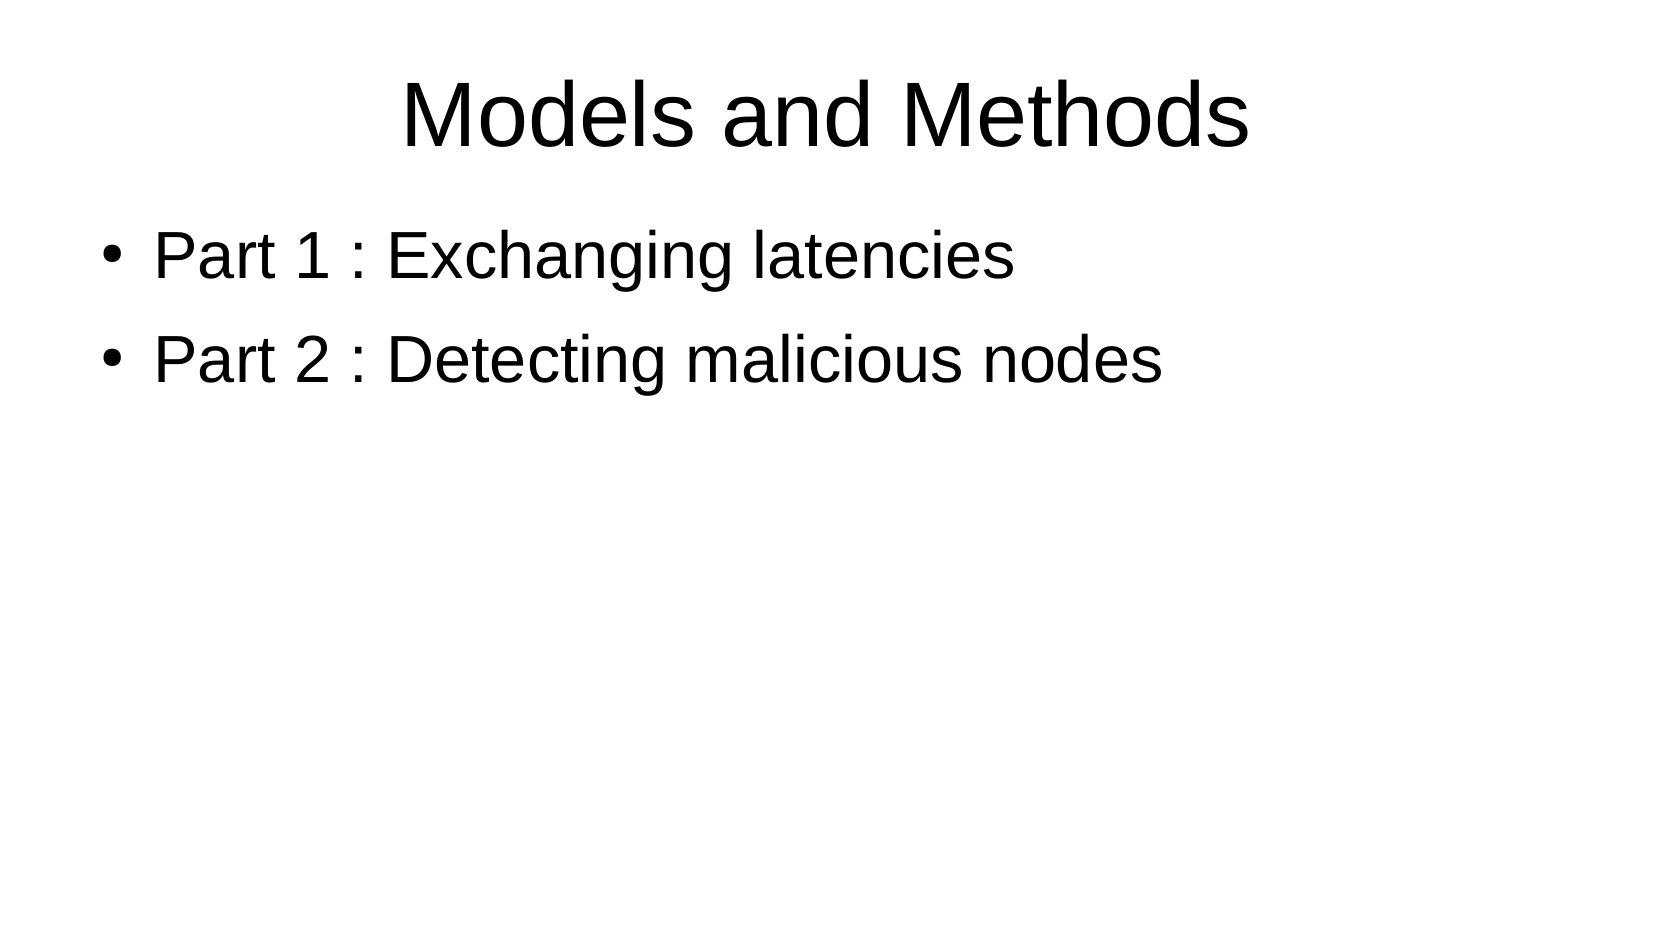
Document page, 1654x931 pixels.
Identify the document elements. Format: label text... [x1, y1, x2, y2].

title Models and Methods [82, 37, 1571, 193]
list Part 1 : Exchanging latencies Part 2 : Detecting malicious nodes [82, 217, 1571, 758]
